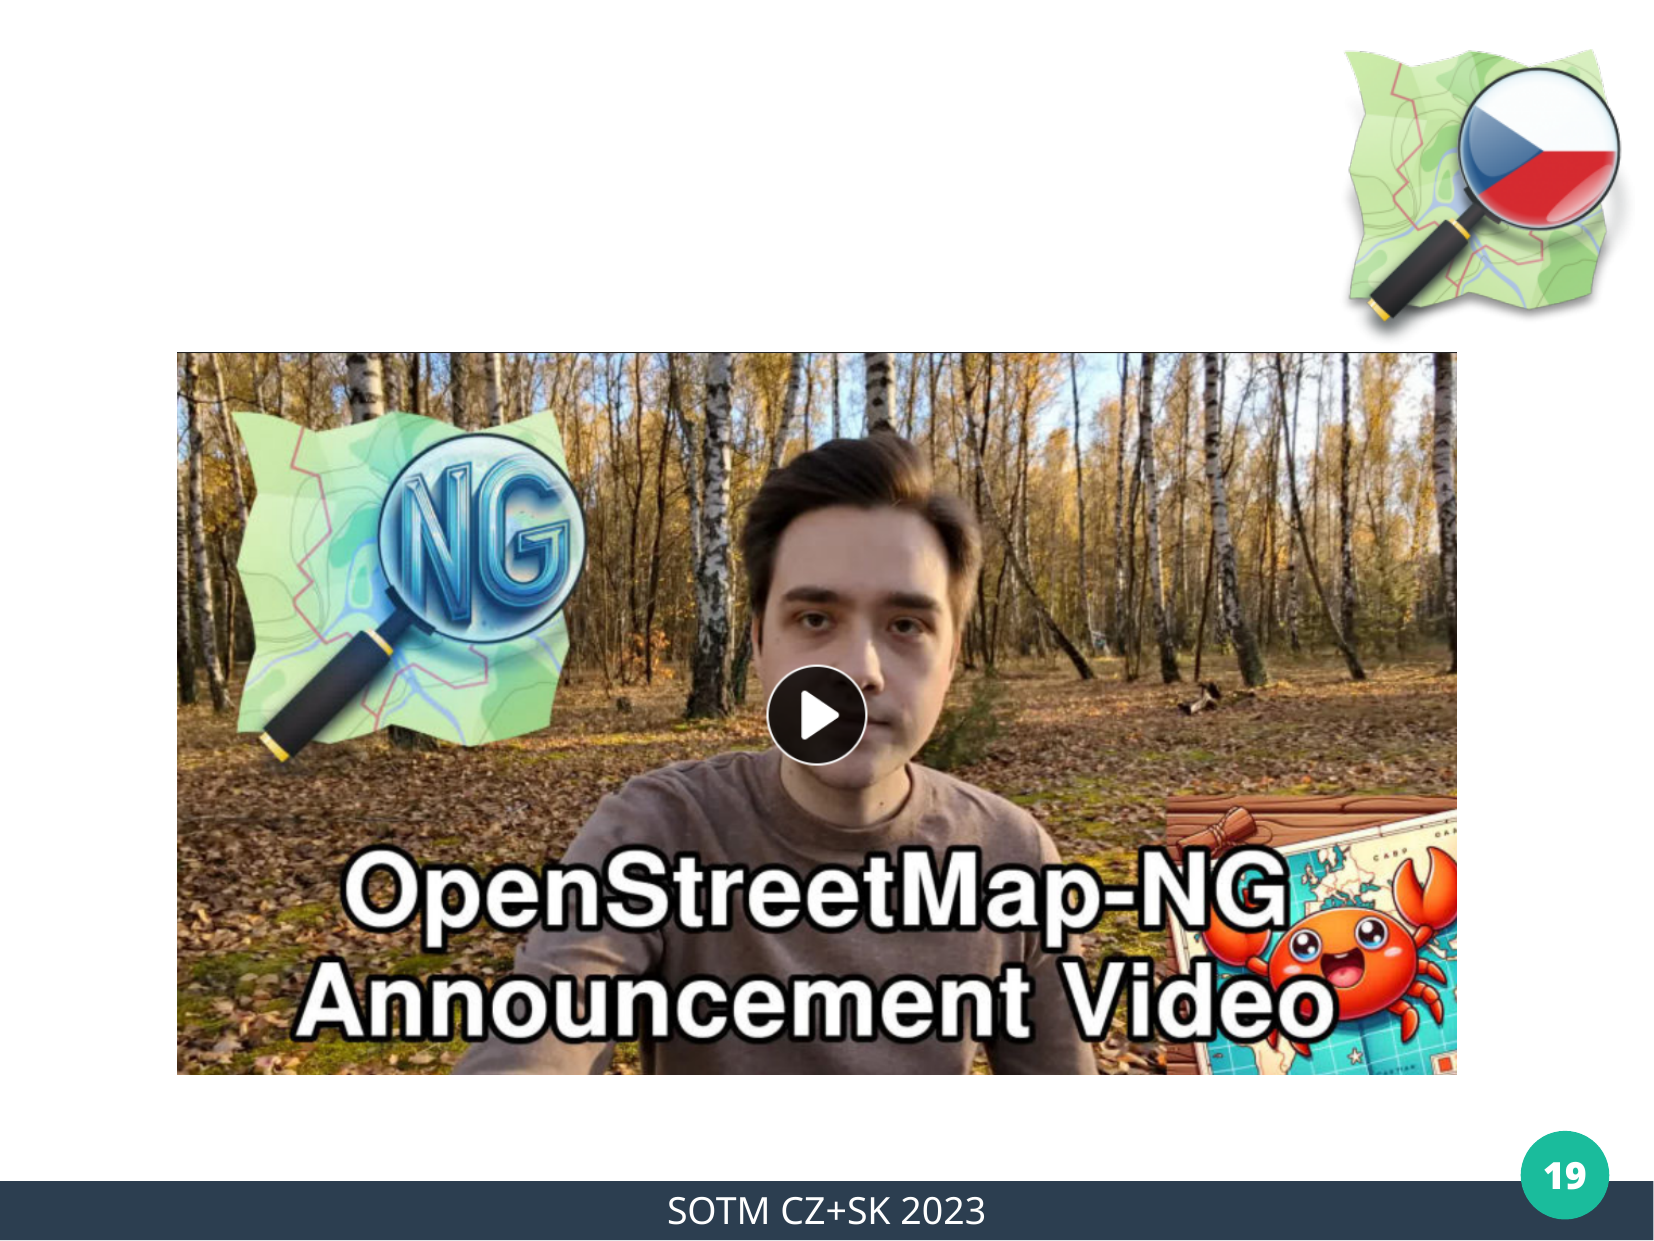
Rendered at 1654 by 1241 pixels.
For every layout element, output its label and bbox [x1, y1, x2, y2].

picture [1334, 49, 1635, 350]
picture [177, 352, 1457, 1075]
